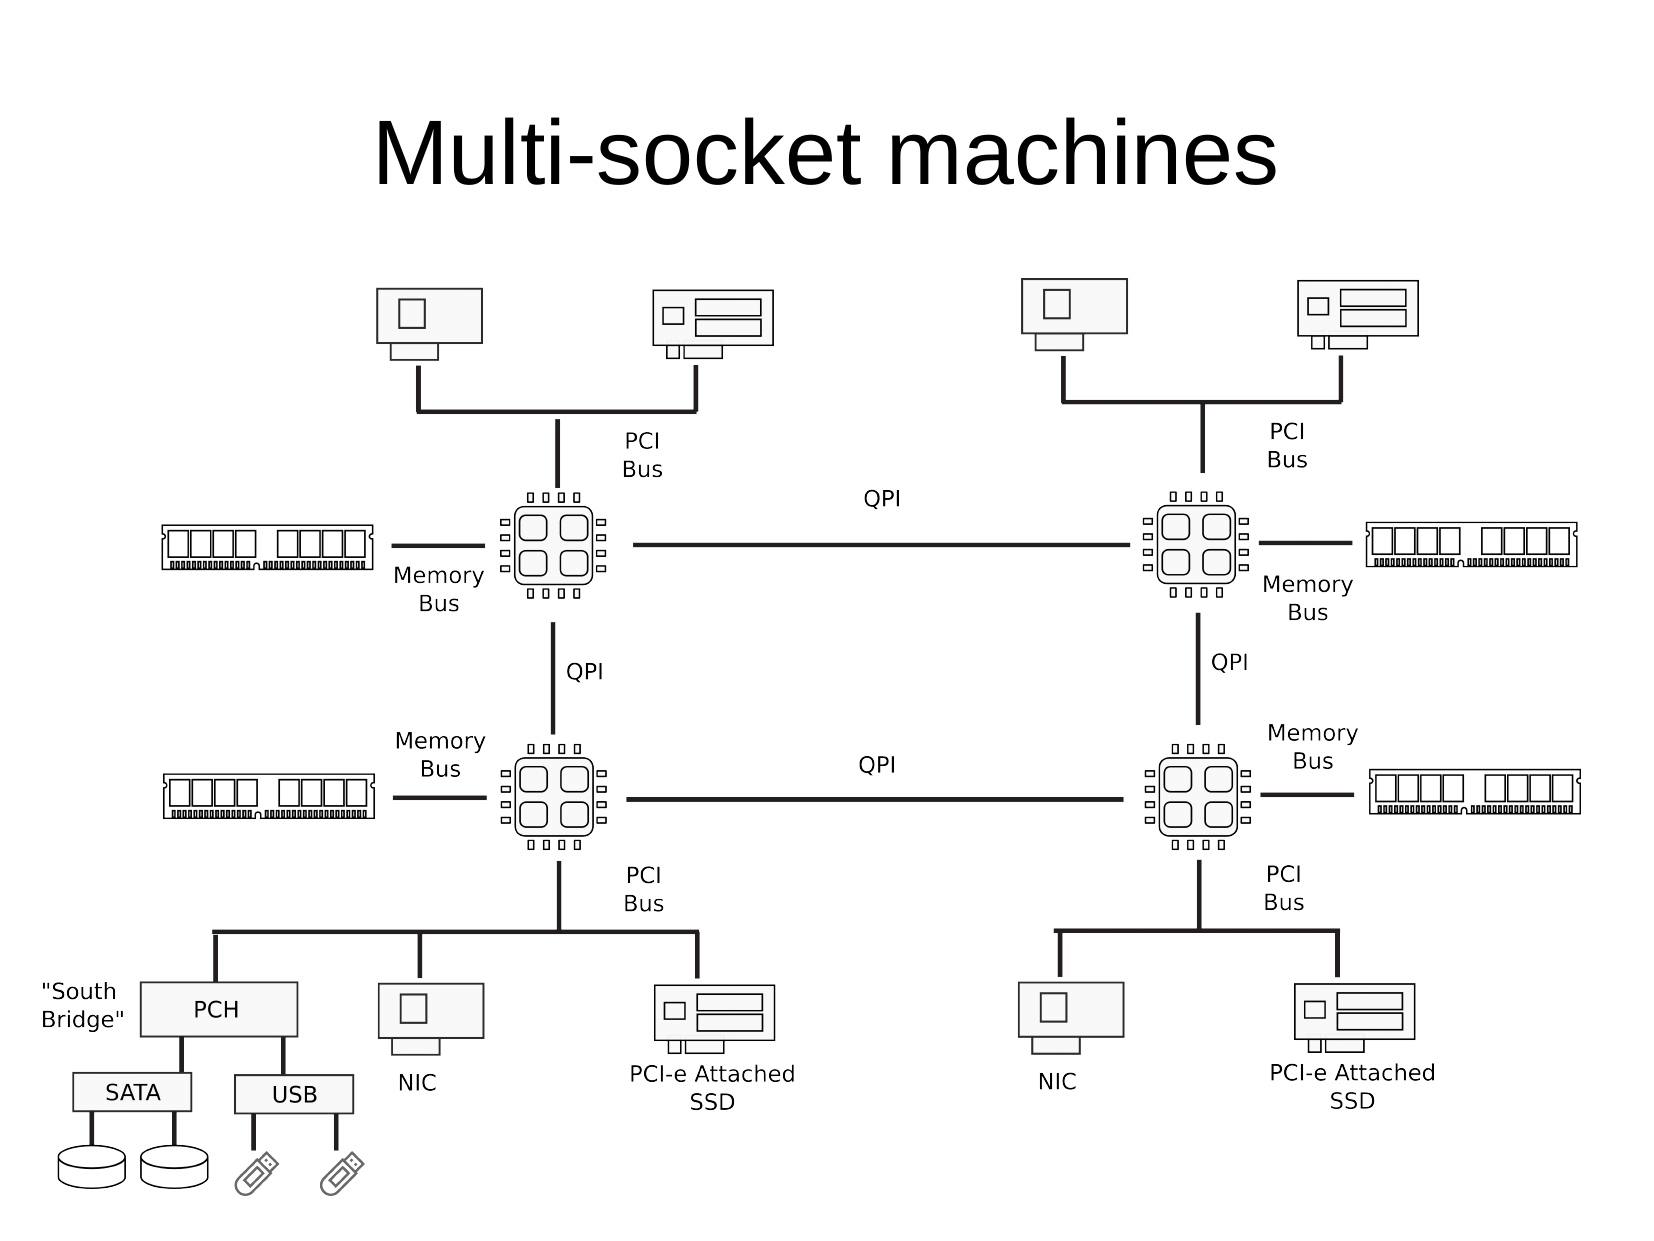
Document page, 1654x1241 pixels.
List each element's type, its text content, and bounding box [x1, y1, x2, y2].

title Multi-socket machines [82, 49, 1571, 257]
picture [43, 278, 1581, 1197]
